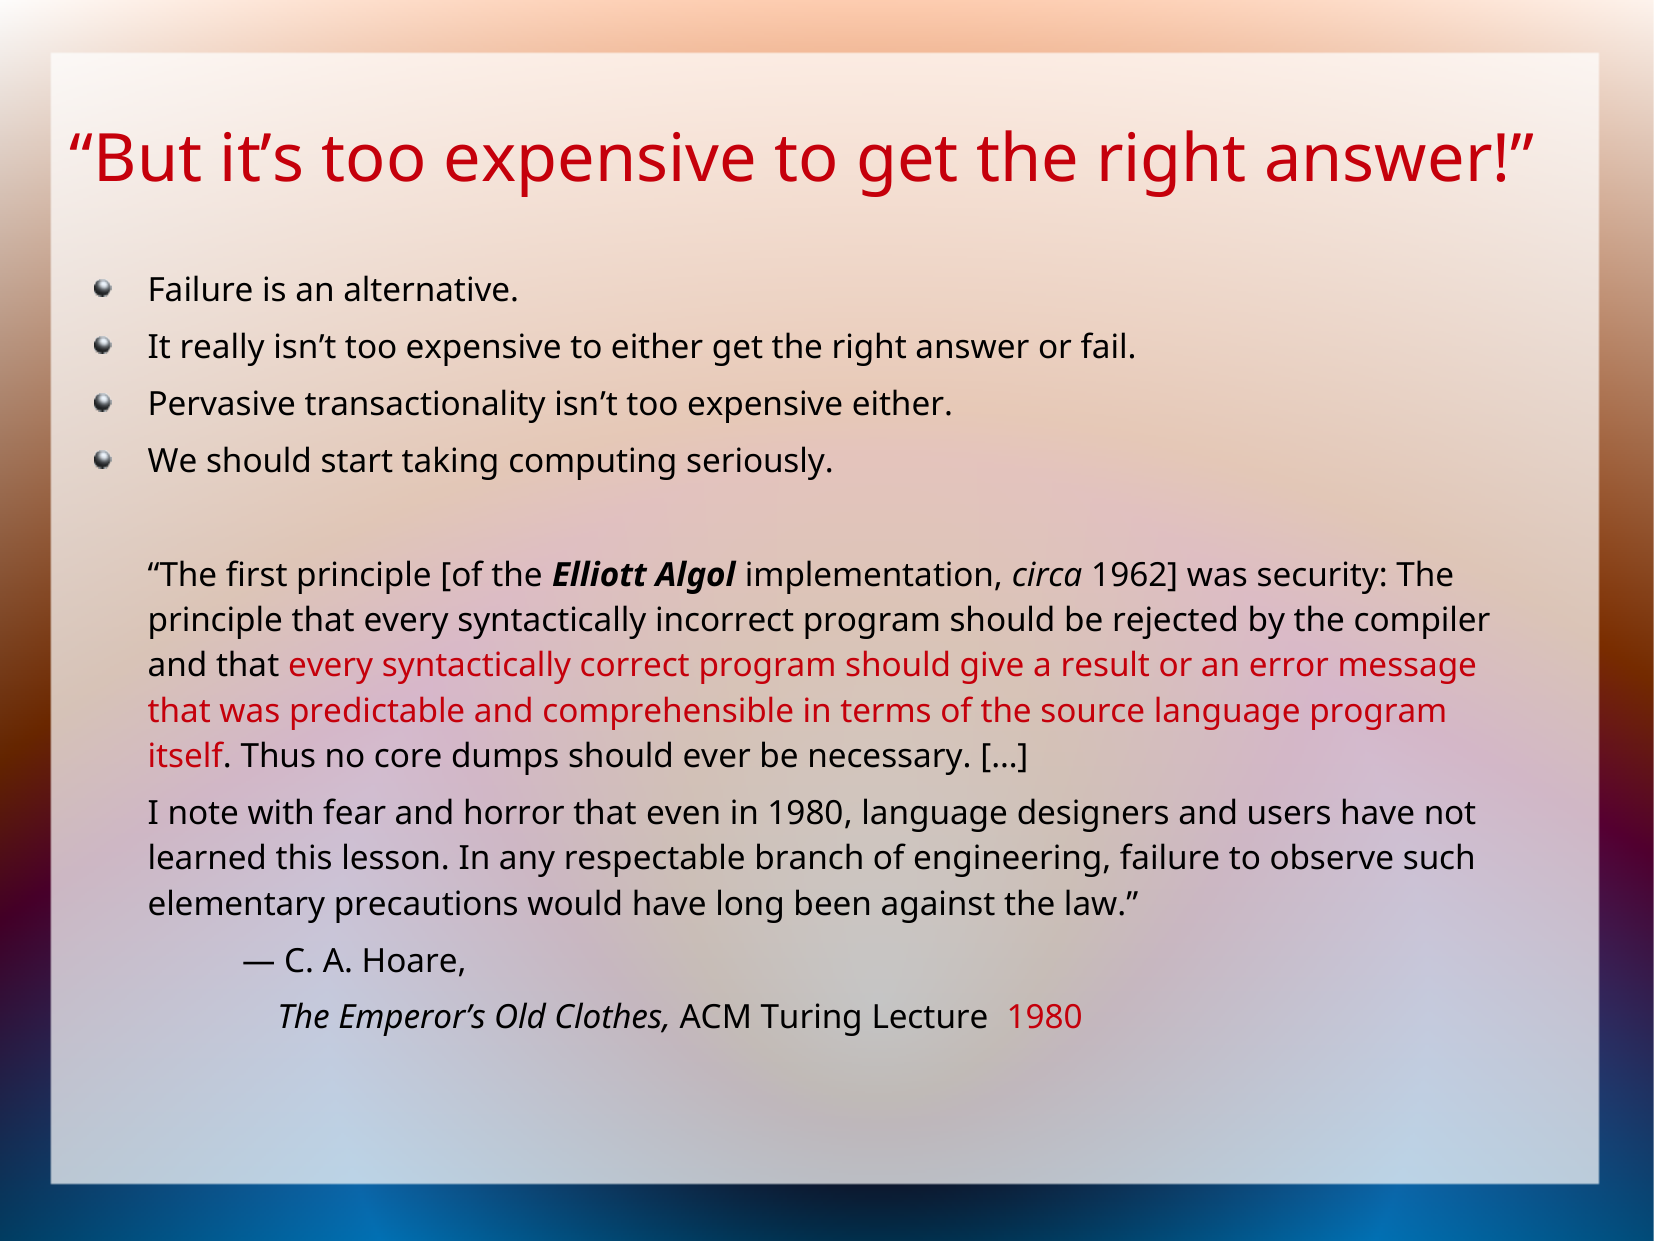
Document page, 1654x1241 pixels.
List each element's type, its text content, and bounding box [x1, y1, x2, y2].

list Failure is an alternative. It really isn’t too expensive to either get the right answer or fail. Pervasive transactionality isn’t too expensive either. We should start taking computing seriously. “The first principle [of the Elliott Algol implementation, circa 1962] was security: The principle that every syntactically incorrect program should be rejected by the compiler and that every syntactically correct program should give a result or an error message that was predictable and comprehensible in terms of the source language program itself. Thus no core dumps should ever be necessary. […] I note with fear and horror that even in 1980, language designers and users have not learned this lesson. In any respectable branch of engineering, failure to observe such elementary precautions would have long been against the law.” — C. A. Hoare, The Emperor’s Old Clothes, ACM Turing Lecture 1980 [76, 265, 1536, 1070]
picture [0, 0, 1654, 1241]
title “But it’s too expensive to get the right answer!” [59, 59, 1548, 252]
